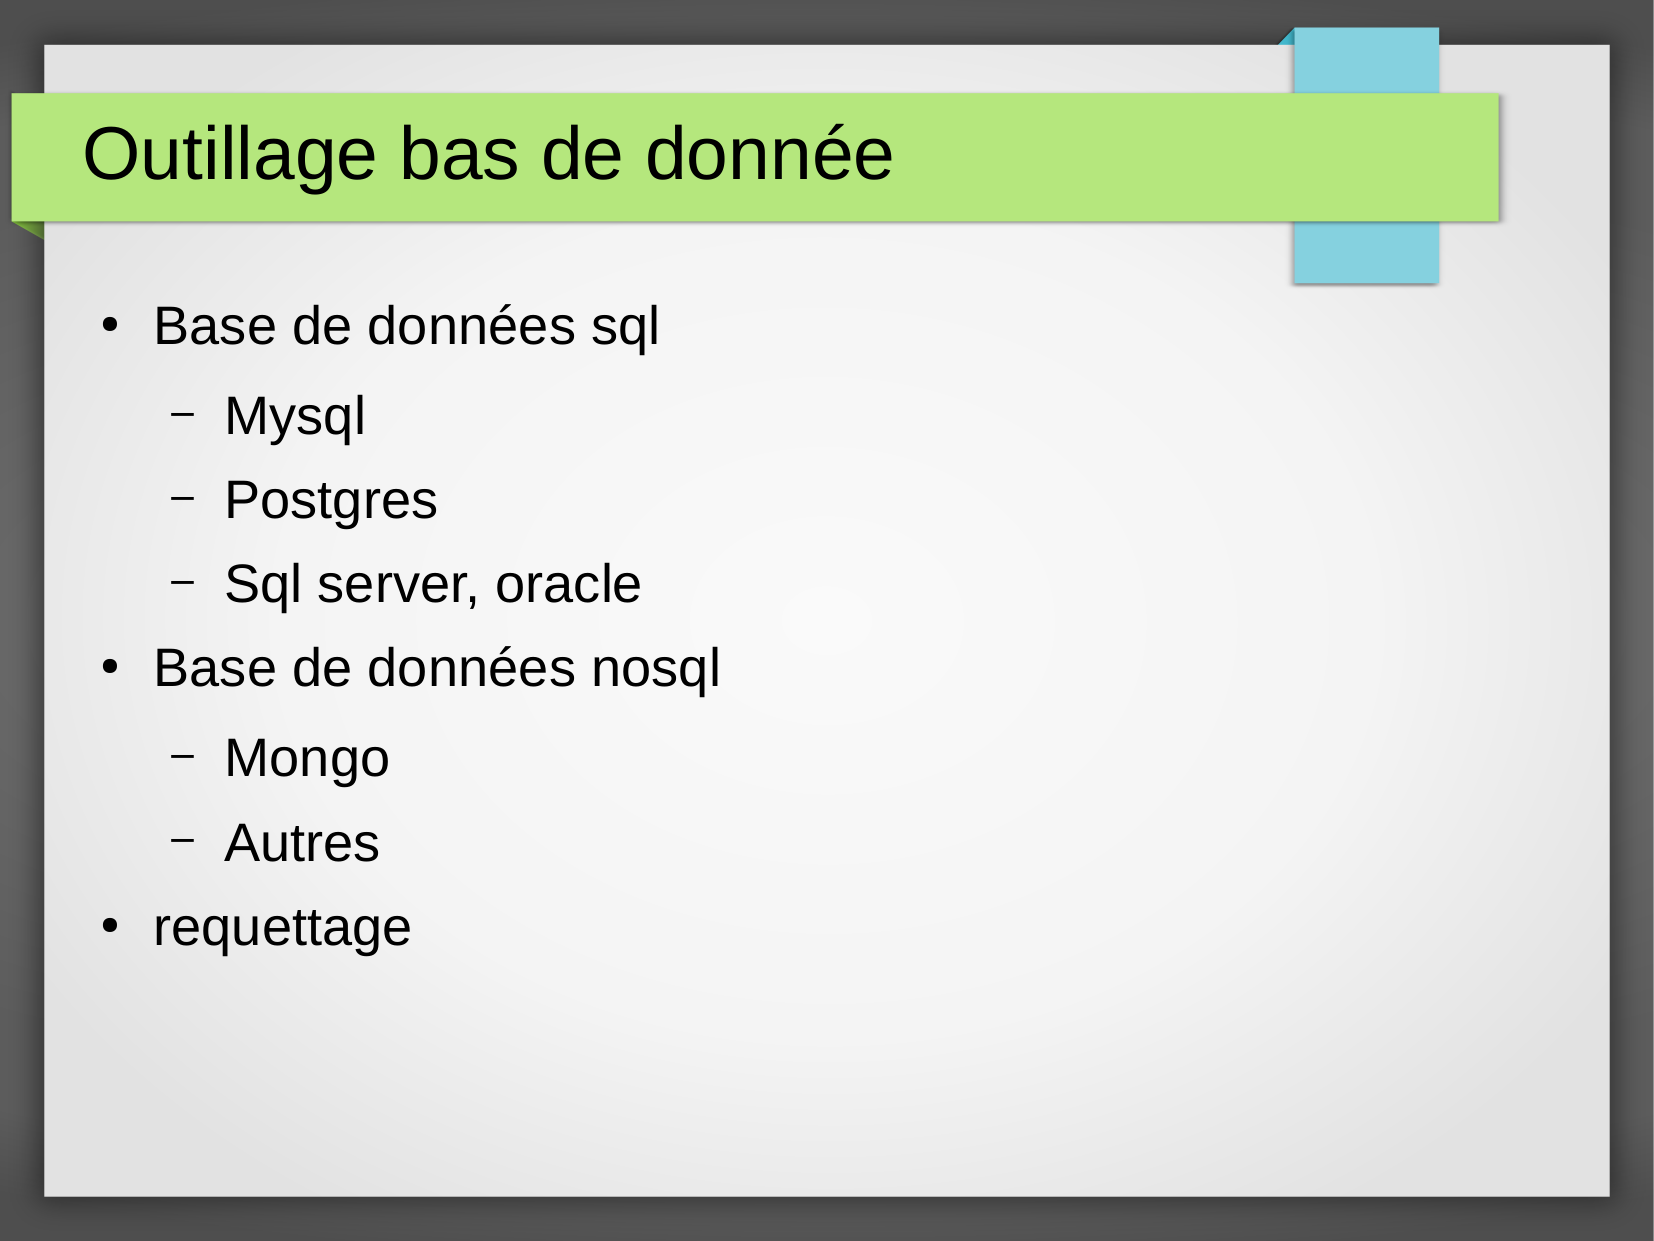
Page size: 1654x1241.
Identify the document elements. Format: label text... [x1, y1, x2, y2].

title Outillage bas de donnée [82, 94, 1264, 213]
picture [0, 0, 1654, 1241]
list Base de données sql Mysql Postgres Sql server, oracle Base de données nosql Mongo Autres requettage [82, 295, 1571, 1015]
